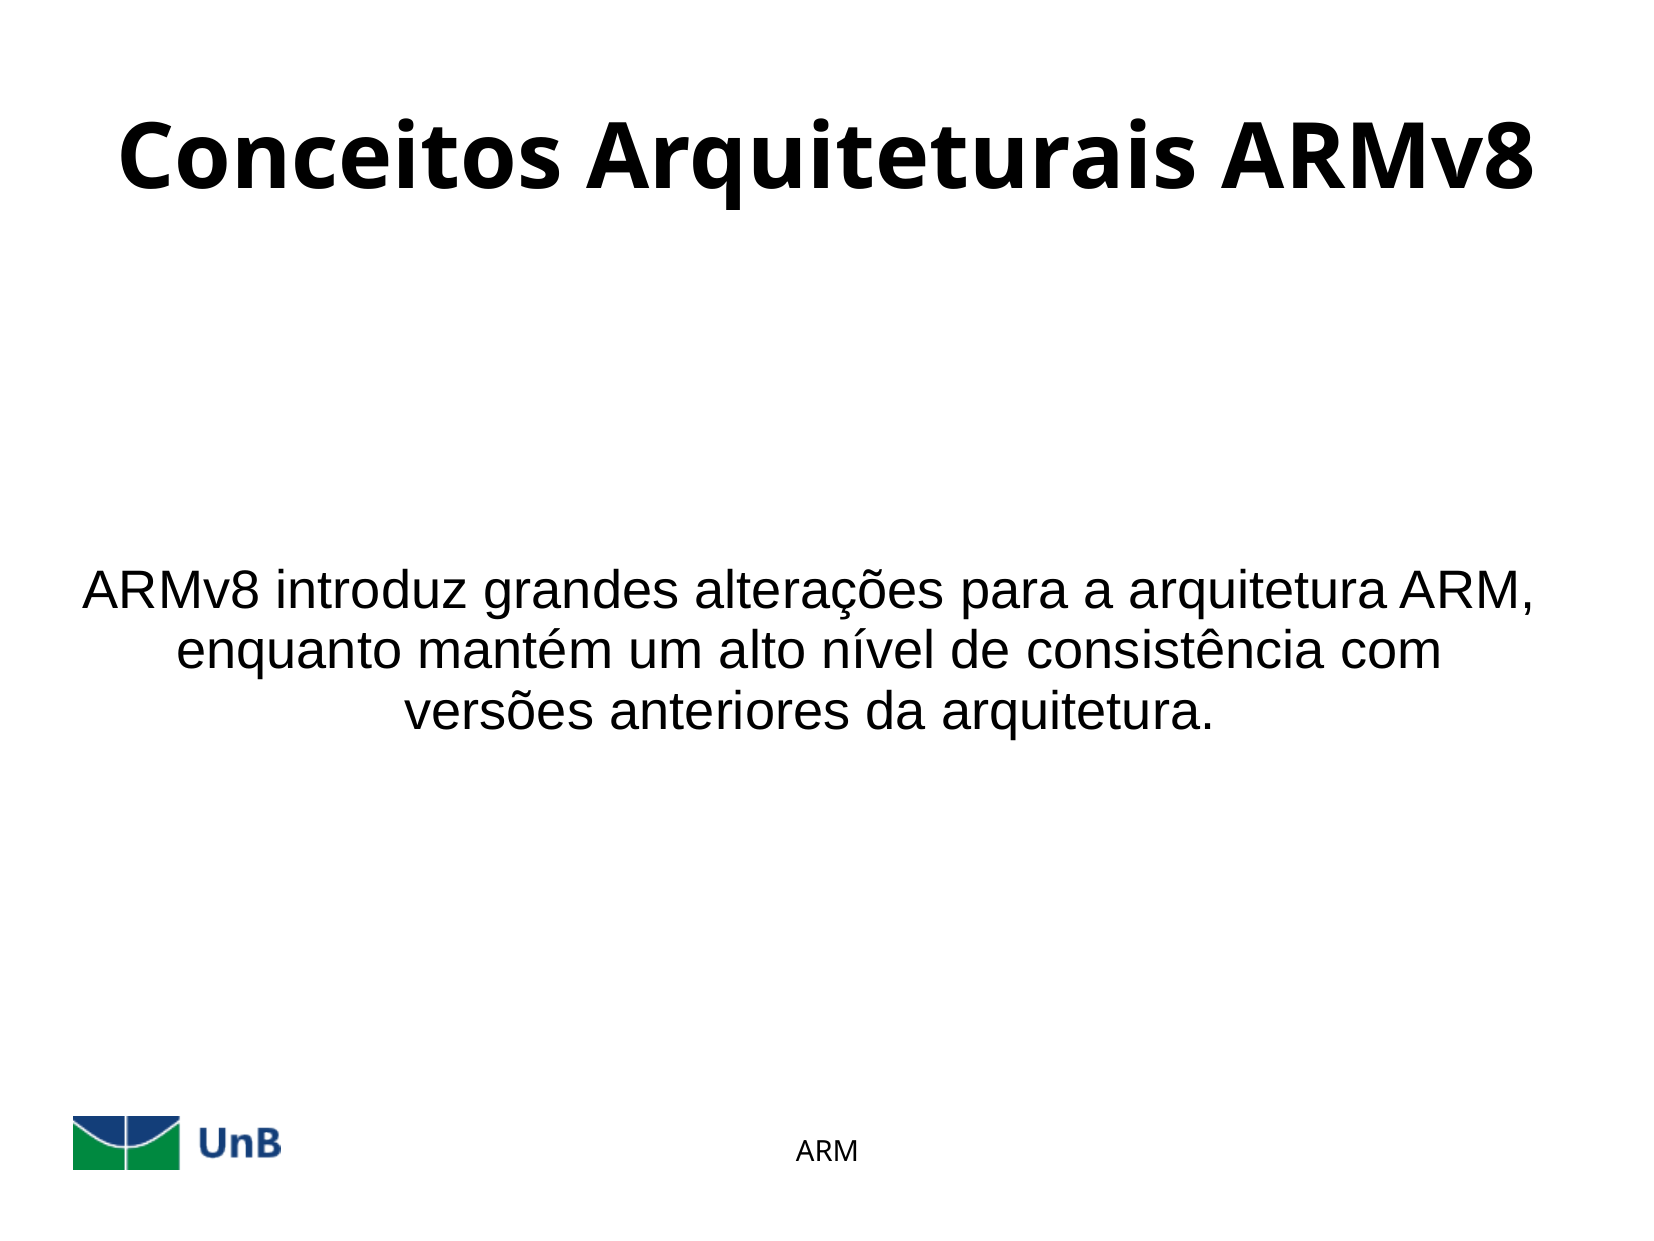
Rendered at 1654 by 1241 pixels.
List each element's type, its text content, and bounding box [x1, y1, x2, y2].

subtitle ARMv8 introduz grandes alterações para a arquitetura ARM, enquanto mantém um alto nível de consistência com versões anteriores da arquitetura. [82, 231, 1538, 1069]
picture [73, 1116, 281, 1170]
title Conceitos Arquiteturais ARMv8 [82, 49, 1571, 257]
